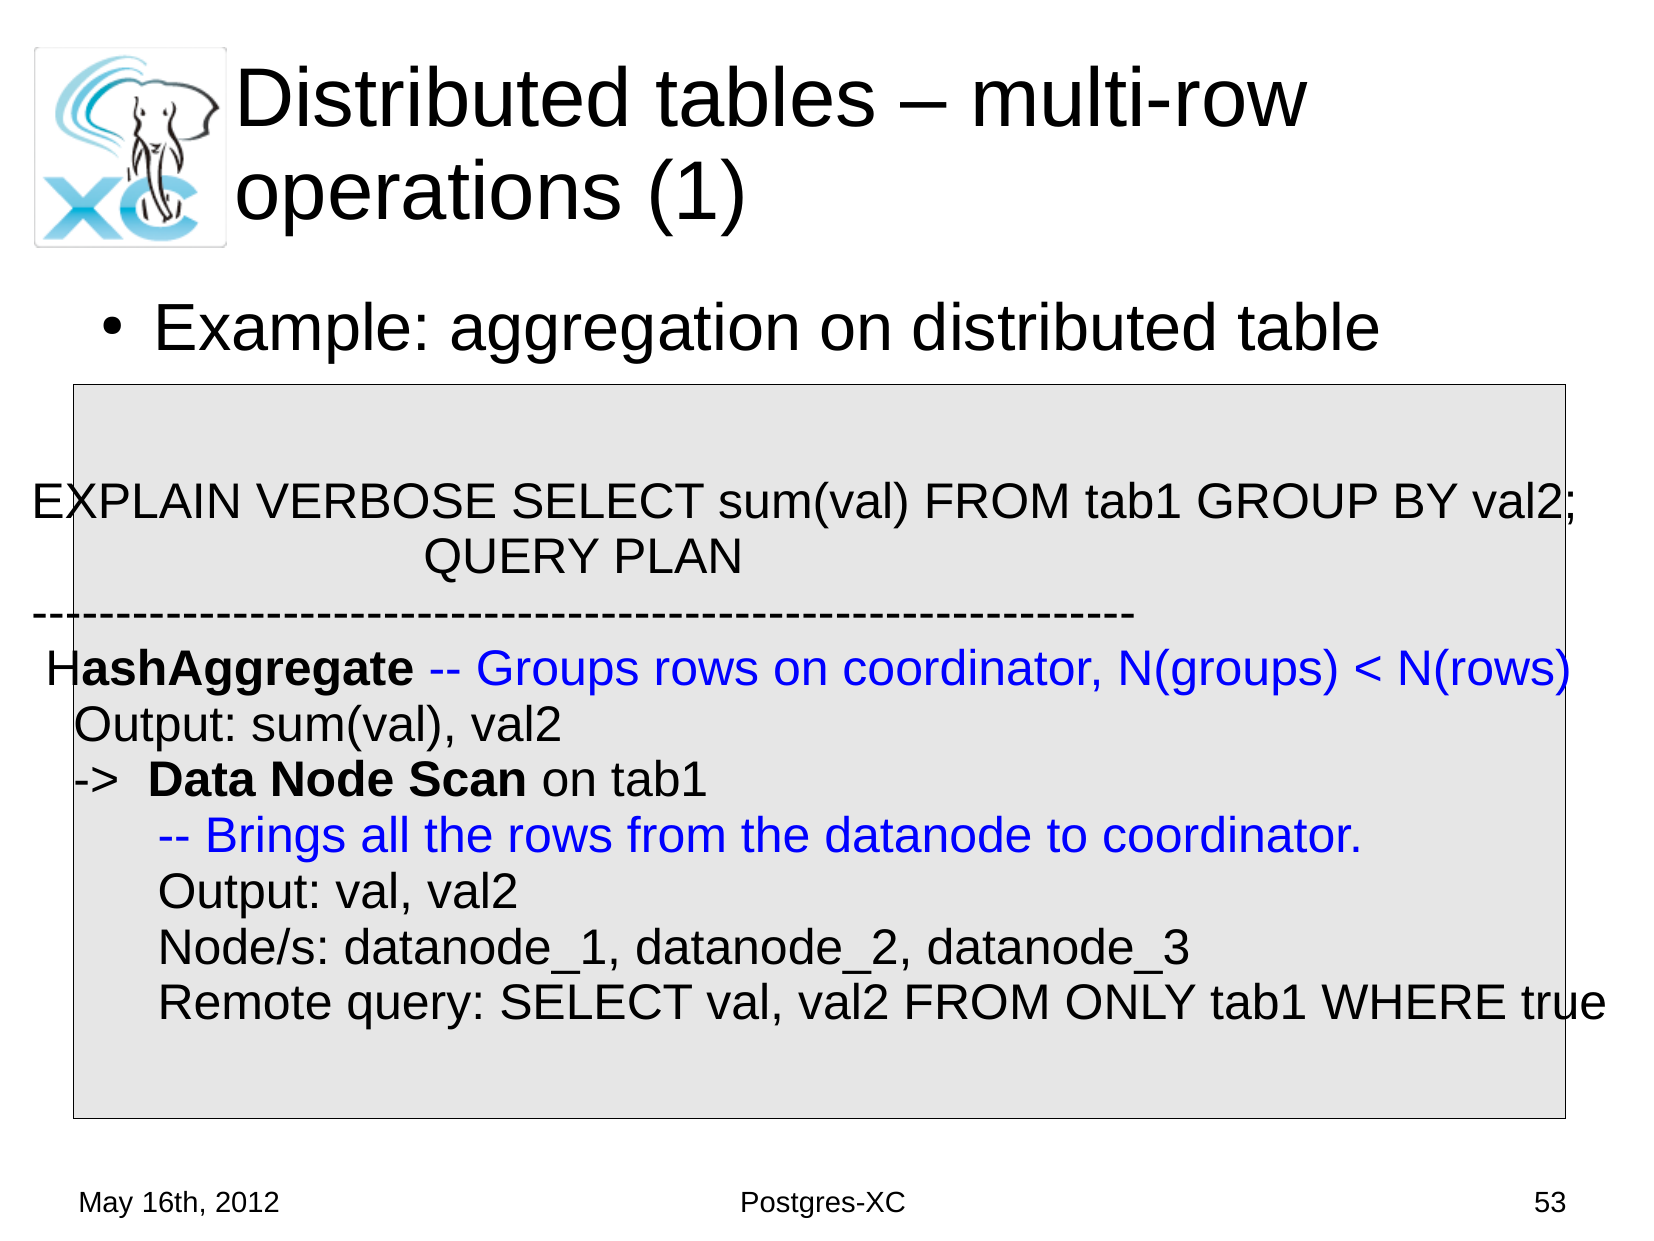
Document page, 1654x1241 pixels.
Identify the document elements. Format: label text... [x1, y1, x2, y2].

text_box EXPLAIN VERBOSE SELECT sum(val) FROM tab1 GROUP BY val2; QUERY PLAN ------------------------------------------------------------------ HashAggregate -- Groups rows on coordinator, N(groups) < N(rows) Output: sum(val), val2 -> Data Node Scan on tab1 -- Brings all the rows from the datanode to coordinator. Output: val, val2 Node/s: datanode_1, datanode_2, datanode_3 Remote query: SELECT val, val2 FROM ONLY tab1 WHERE true [73, 384, 1566, 1119]
picture [34, 47, 227, 248]
list Example: aggregation on distributed table [82, 290, 1571, 382]
title Distributed tables – multi-row operations (1) [234, 48, 1599, 241]
